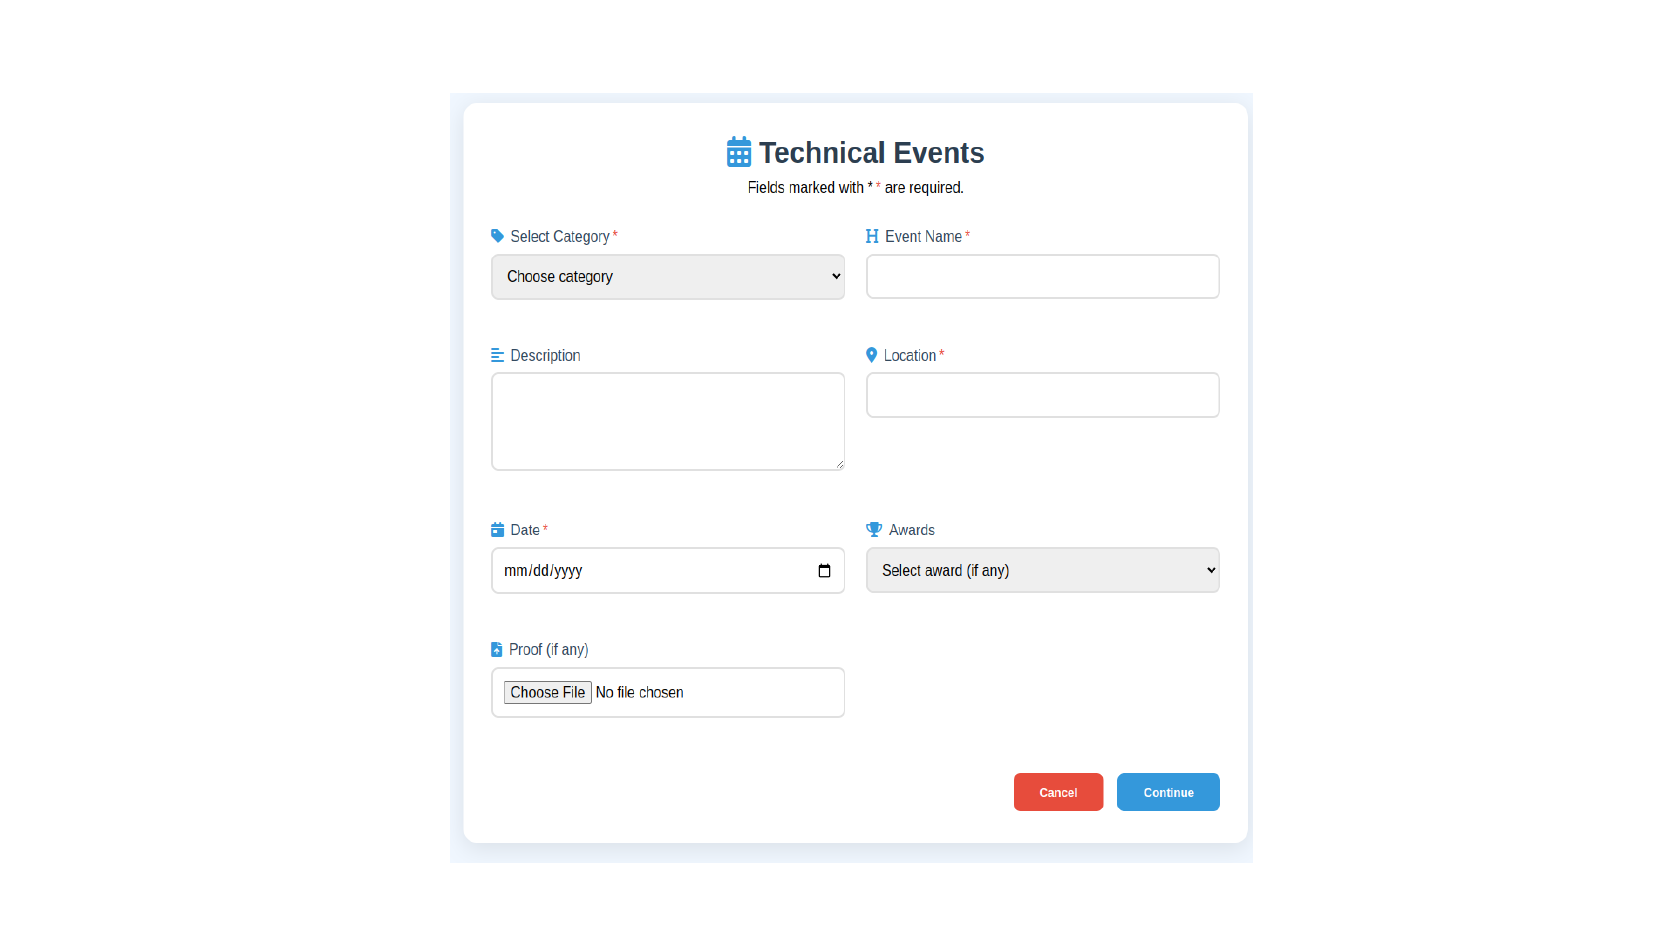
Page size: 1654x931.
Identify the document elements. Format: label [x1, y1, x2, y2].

picture [450, 93, 1253, 863]
